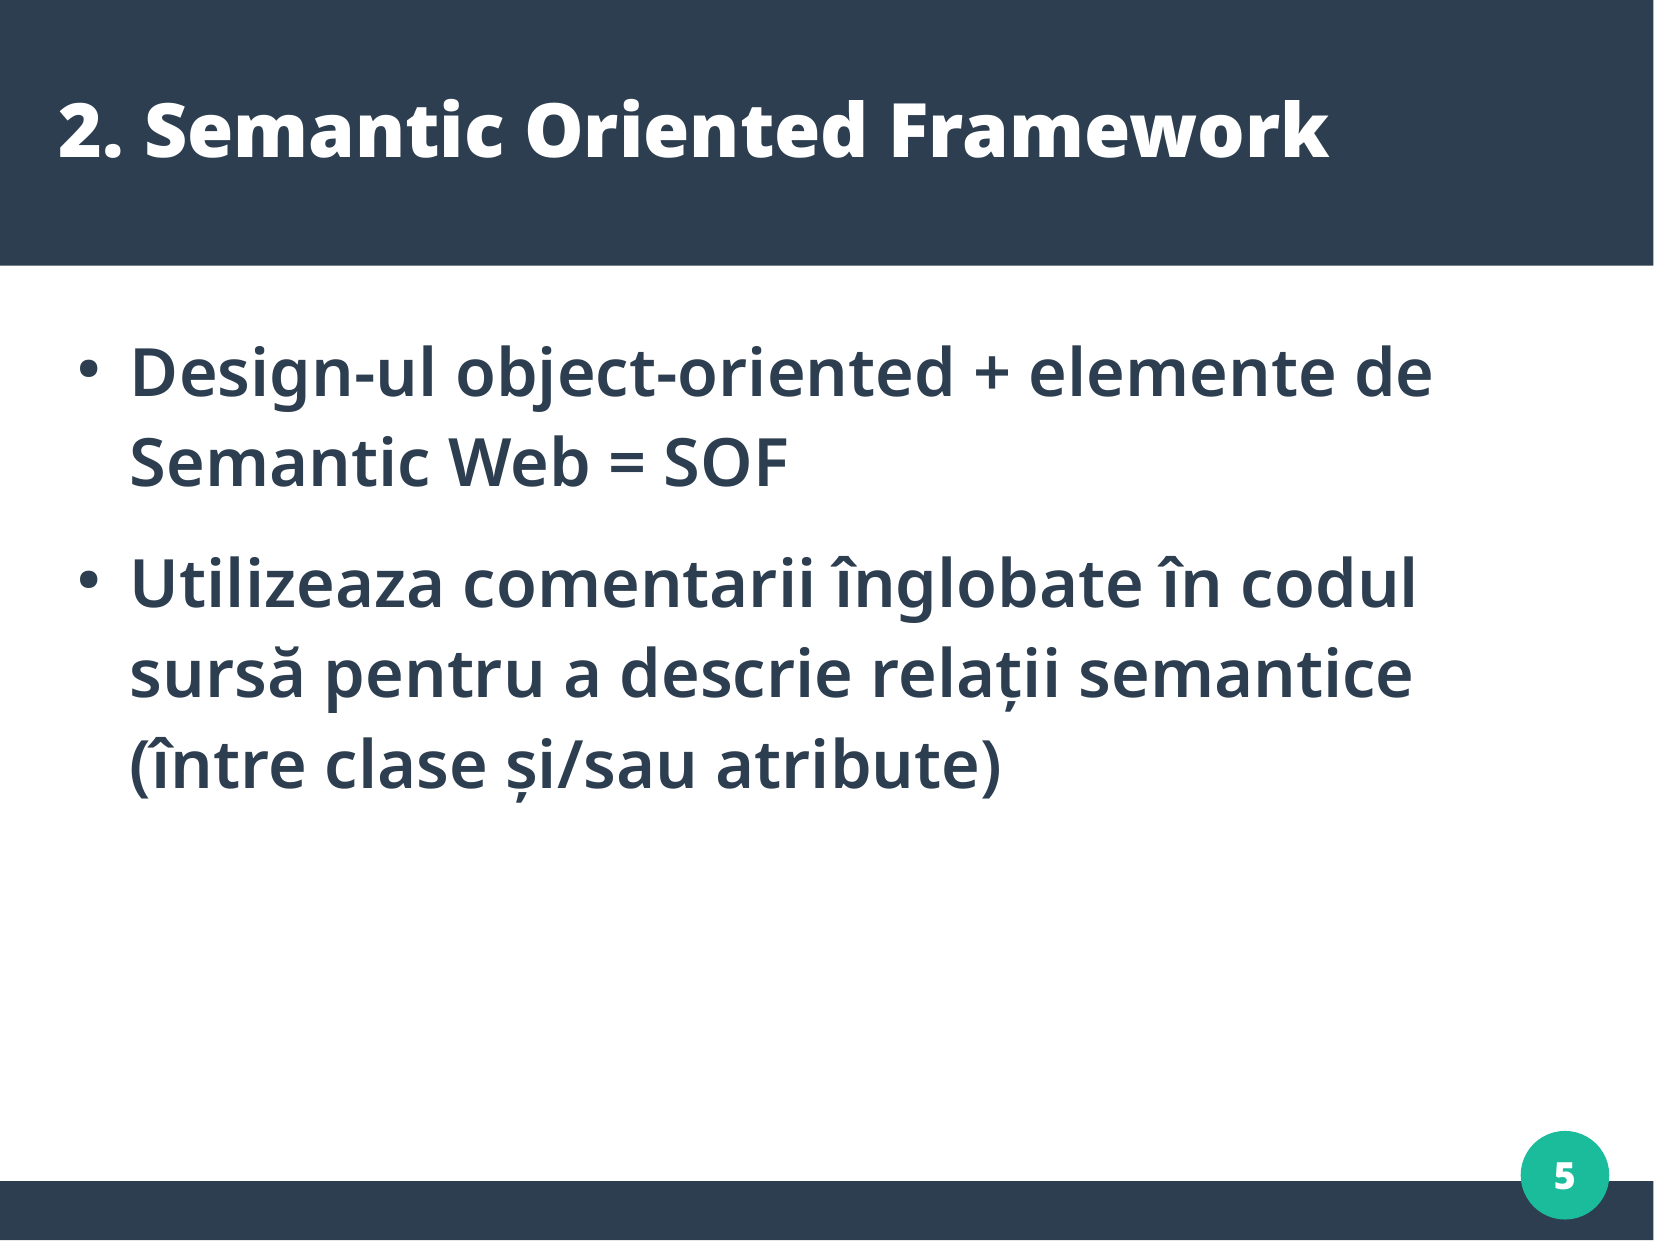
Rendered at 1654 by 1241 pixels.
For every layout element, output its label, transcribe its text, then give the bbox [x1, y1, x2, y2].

title 2. Semantic Oriented Framework [59, 49, 1595, 207]
list Design-ul object-oriented + elemente de Semantic Web = SOF Utilizeaza comentarii înglobate în codul sursă pentru a descrie relații semantice (între clase și/sau atribute) [59, 324, 1595, 1152]
